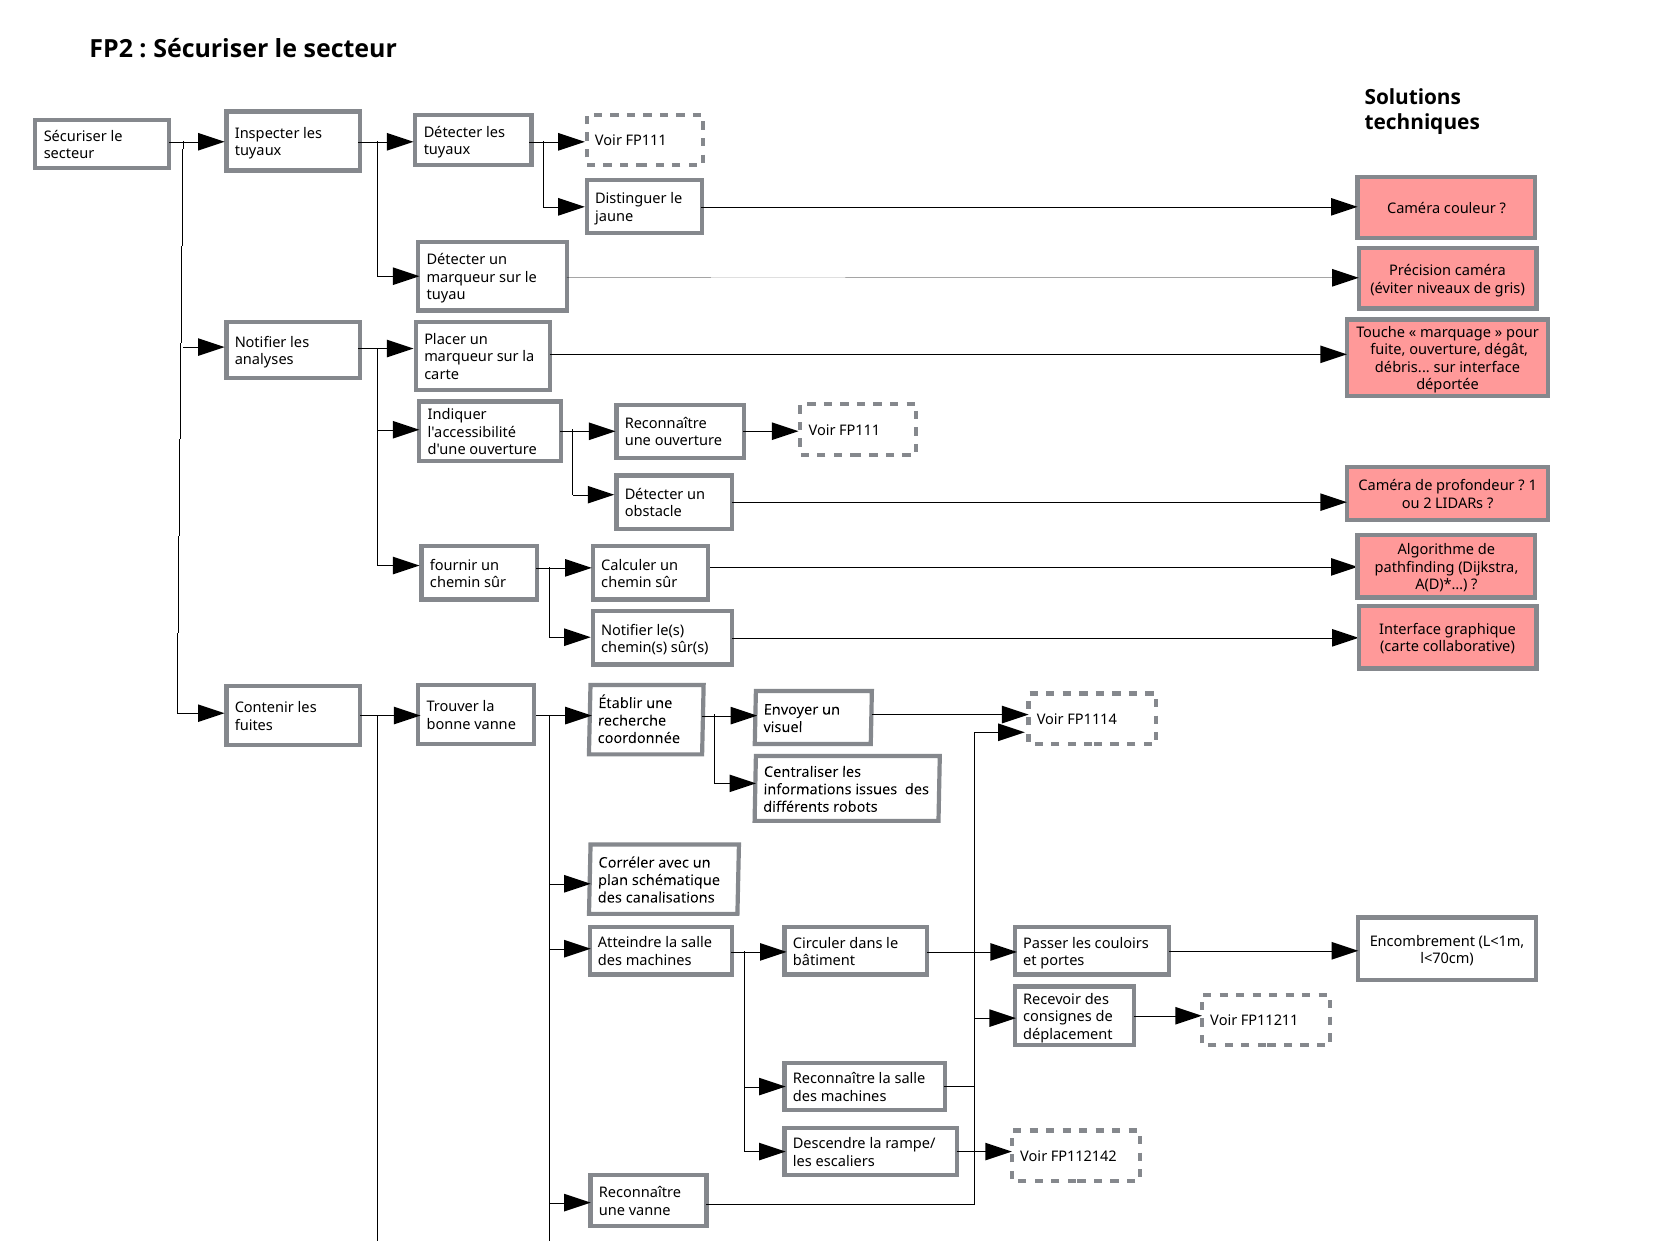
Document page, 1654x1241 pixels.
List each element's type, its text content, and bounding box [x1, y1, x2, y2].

text_box Établir une recherche coordonnée [588, 685, 704, 755]
text_box Sécuriser le secteur [35, 120, 170, 168]
text_box Précision caméra (éviter niveaux de gris) [1358, 248, 1537, 309]
text_box Inspecter les tuyaux [226, 111, 361, 171]
text_box Détecter un marqueur sur le tuyau [418, 242, 567, 311]
text_box Recevoir des consignes de déplacement [1014, 986, 1134, 1046]
text_box Caméra de profondeur ? 1 ou 2 LIDARs ? [1346, 467, 1549, 520]
text_box Reconnaître une vanne [590, 1175, 707, 1226]
text_box Distinguer le jaune [586, 180, 703, 234]
text_box FP2 : Sécuriser le secteur [83, 27, 685, 67]
text_box Voir FP112142 [1011, 1130, 1140, 1182]
text_box Détecter les tuyaux [415, 114, 532, 166]
text_box Circuler dans le bâtiment [784, 927, 928, 975]
text_box Solutions techniques [1358, 74, 1524, 142]
text_box Trouver la bonne vanne [418, 685, 535, 745]
text_box Corréler avec un plan schématique des canalisations [589, 844, 739, 914]
text_box Notifier le(s) chemin(s) sûr(s) [592, 611, 733, 665]
text_box Caméra couleur ? [1357, 177, 1536, 238]
text_box Atteindre la salle des machines [589, 927, 733, 975]
text_box Voir FP111 [800, 404, 917, 455]
text_box Passer les couloirs et portes [1014, 927, 1170, 975]
text_box fournir un chemin sûr [421, 546, 537, 600]
text_box Contenir les fuites [226, 686, 361, 746]
text_box Placer un marqueur sur la carte [416, 322, 550, 390]
text_box Centraliser les informations issues des différents robots [754, 756, 940, 821]
text_box Touche « marquage » pour fuite, ouverture, dégât, débris... sur interface déportée [1346, 319, 1549, 396]
text_box Détecter un obstacle [616, 475, 732, 529]
text_box Algorithme de pathfinding (Dijkstra, A(D)*…) ? [1357, 534, 1536, 598]
text_box Envoyer un visuel [754, 690, 872, 745]
text_box Voir FP1114 [1028, 693, 1157, 745]
text_box Descendre la rampe/ les escaliers [784, 1128, 957, 1176]
text_box Voir FP11211 [1201, 994, 1330, 1046]
text_box Interface graphique (carte collaborative) [1358, 605, 1537, 669]
text_box Indiquer l'accessibilité d'une ouverture [419, 401, 561, 461]
text_box Calculer un chemin sûr [592, 546, 709, 600]
text_box Notifier les analyses [226, 322, 361, 378]
text_box Reconnaître la salle des machines [784, 1063, 945, 1111]
text_box Voir FP111 [586, 114, 703, 166]
text_box Reconnaître une ouverture [616, 404, 745, 458]
text_box Encombrement (L<1m, l<70cm) [1358, 917, 1537, 981]
